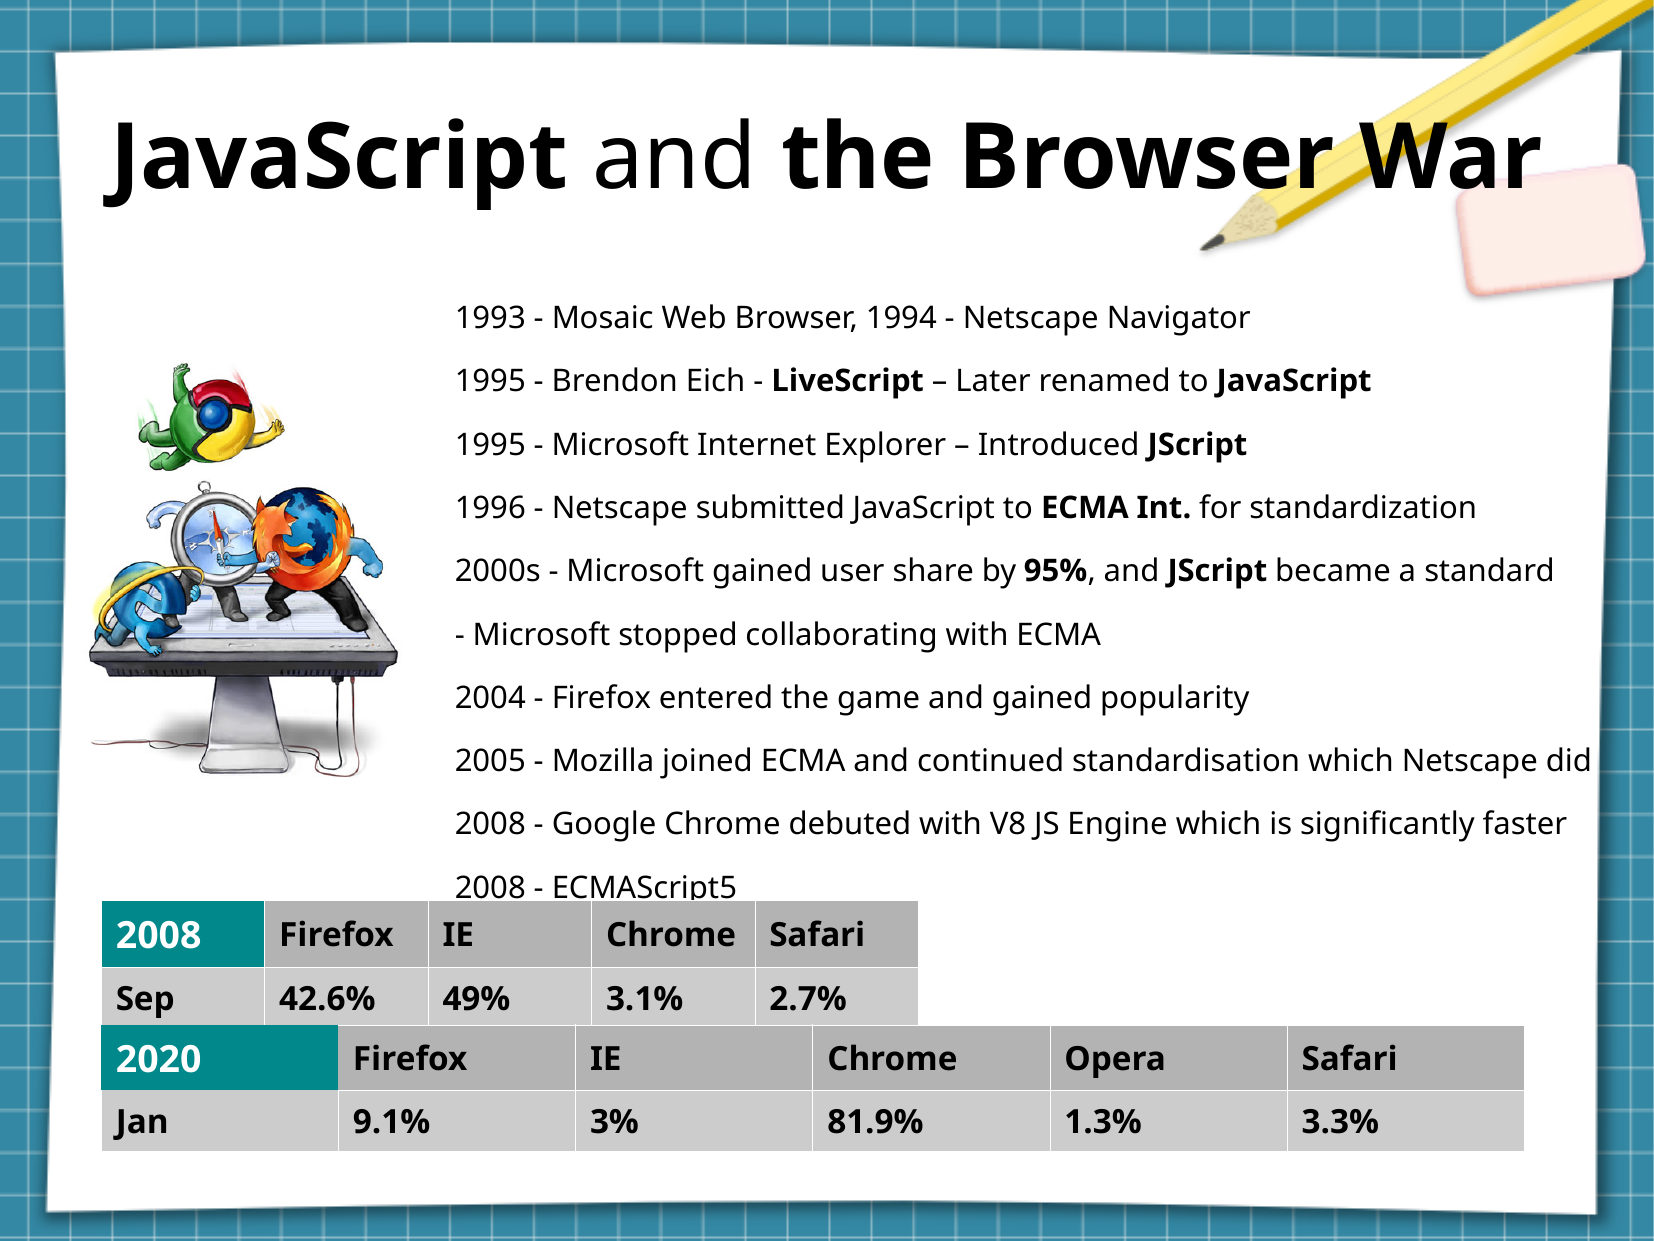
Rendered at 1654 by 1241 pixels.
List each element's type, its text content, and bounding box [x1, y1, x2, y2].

table_header Safari [756, 901, 918, 967]
table_cell Jan [102, 1090, 338, 1151]
table_cell 9.1% [339, 1091, 575, 1151]
list 1993 - Mosaic Web Browser, 1994 - Netscape Navigator 1995 - Brendon Eich - LiveScript – Later renamed to JavaScript 1995 - Microsoft Internet Explorer – Introduced JScript 1996 - Netscape submitted JavaScript to ECMA Int. for standardization 2000s - Microsoft gained user share by 95%, and JScript became a standard - Microsoft stopped collaborating with ECMA 2004 - Firefox entered the game and gained popularity 2005 - Mozilla joined ECMA and continued standardisation which Netscape did 2008 - Google Chrome debuted with V8 JS Engine which is significantly faster 2008 - ECMAScript5 2015 - ECMAScript6 [454, 274, 1613, 1028]
table_cell 42.6% [265, 968, 428, 1025]
table_cell 3% [576, 1091, 812, 1151]
table_header 2020 [101, 1025, 338, 1090]
table_cell 3.1% [592, 968, 755, 1025]
table_header Chrome [592, 901, 755, 967]
picture [0, 0, 1654, 1241]
table_cell Sep [102, 968, 264, 1025]
table_cell 1.3% [1051, 1091, 1287, 1151]
table_header Chrome [813, 1026, 1050, 1090]
table_header Firefox [338, 1026, 575, 1090]
table_header 2008 [102, 901, 264, 967]
title JavaScript and the Browser War [82, 49, 1571, 257]
table_cell 3.3% [1288, 1091, 1524, 1151]
table_cell 2.7% [756, 968, 918, 1025]
table_header Opera [1051, 1026, 1287, 1090]
table_header IE [576, 1026, 812, 1090]
table_cell 49% [429, 968, 591, 1025]
table_header Safari [1288, 1026, 1524, 1090]
table_cell 81.9% [813, 1091, 1050, 1151]
table_header IE [429, 901, 591, 967]
table_header Firefox [265, 901, 428, 967]
